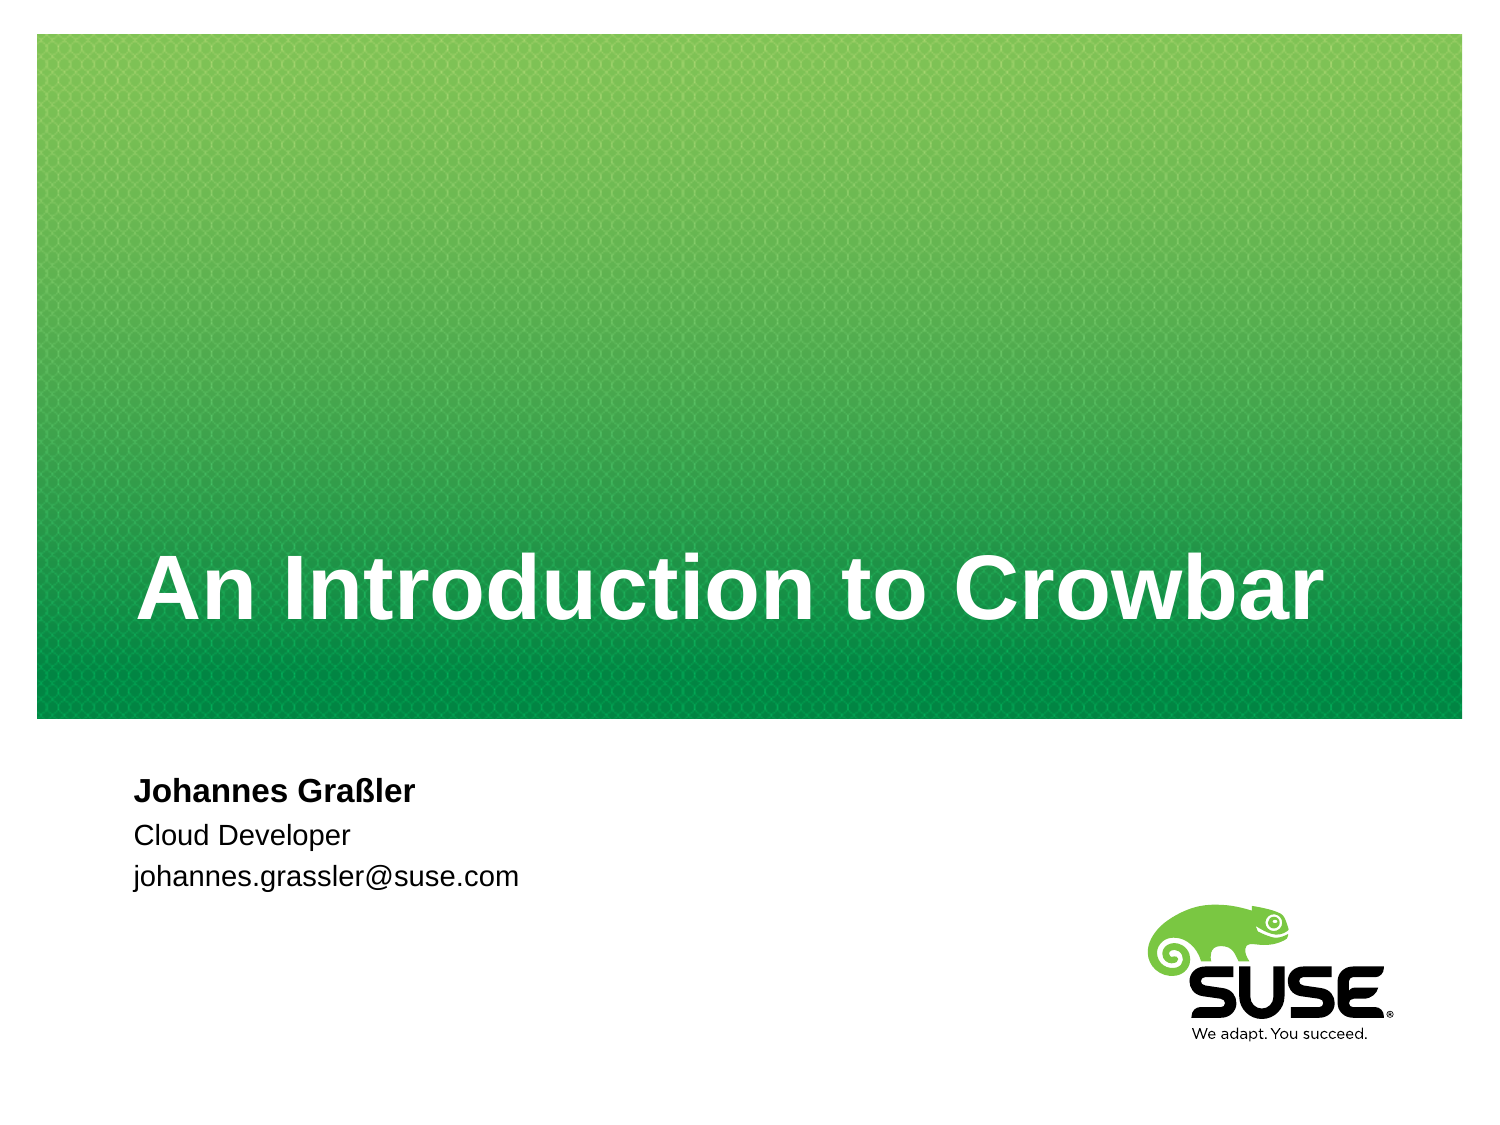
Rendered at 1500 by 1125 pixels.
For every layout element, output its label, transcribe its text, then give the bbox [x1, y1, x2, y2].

title An Introduction to Crowbar [135, 388, 1409, 640]
picture [37, 34, 1463, 719]
subtitle Johannes Graßler Cloud Developer johannes.grassler@suse.com [133, 772, 758, 969]
